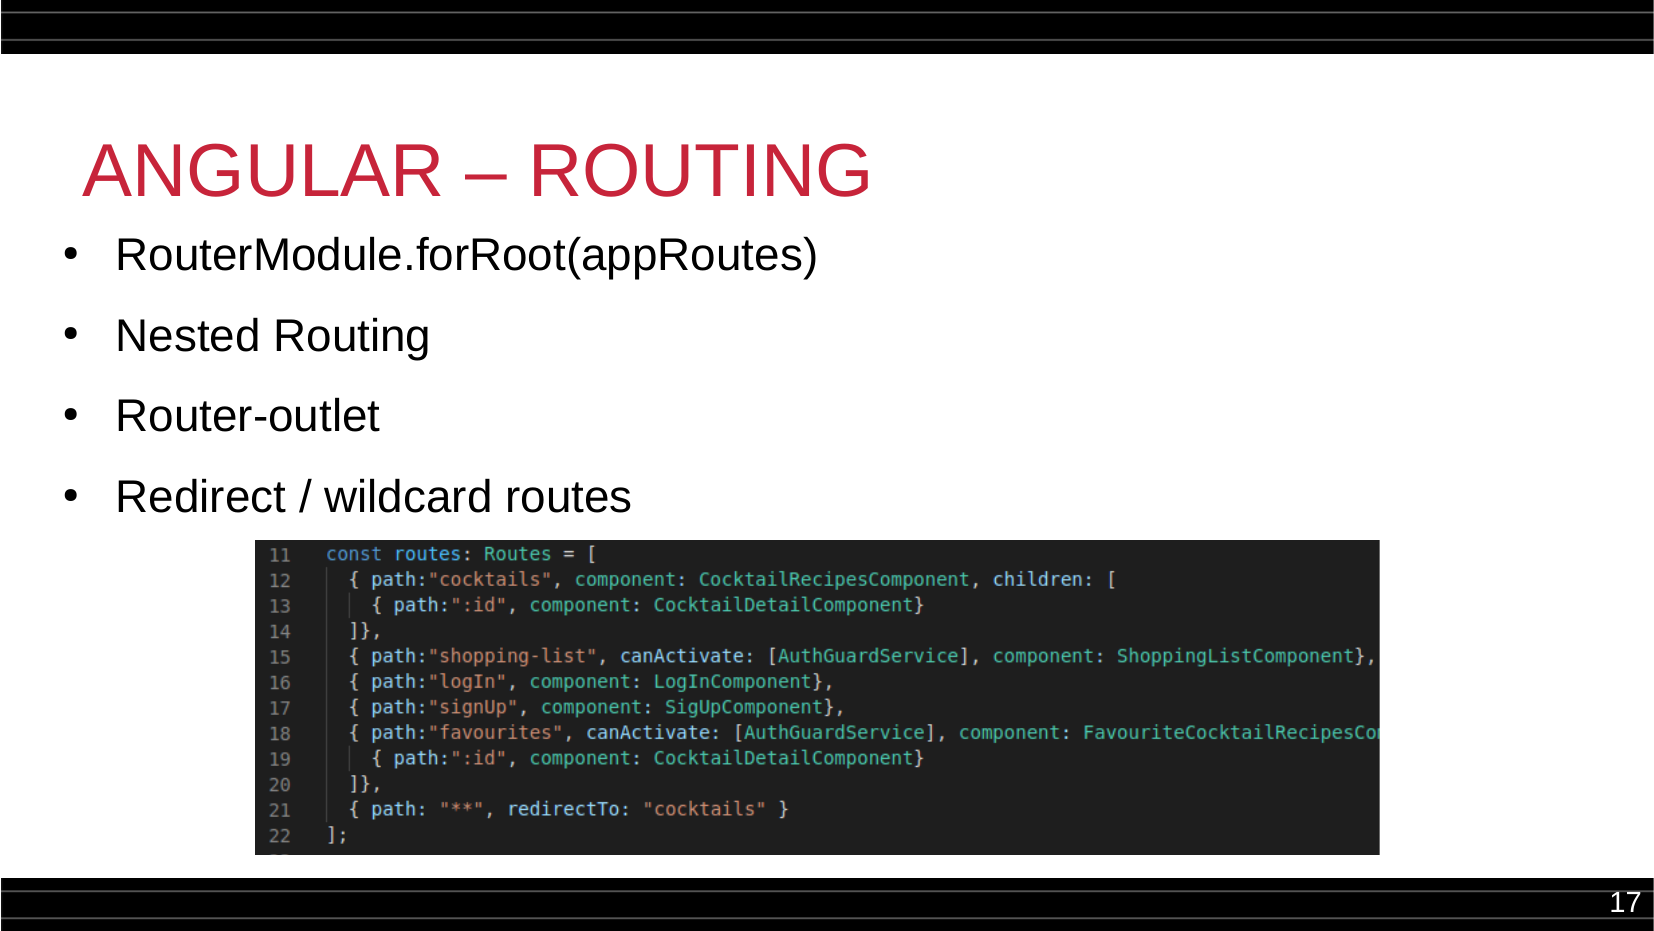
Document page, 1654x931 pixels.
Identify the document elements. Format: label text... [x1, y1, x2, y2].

list RouterModule.forRoot(appRoutes) Nested Routing Router-outlet Redirect / wildcard routes [45, 124, 871, 616]
picture [1, 878, 1654, 931]
title ANGULAR – ROUTING [82, 92, 1571, 249]
picture [255, 540, 1380, 855]
picture [1, 0, 1654, 54]
